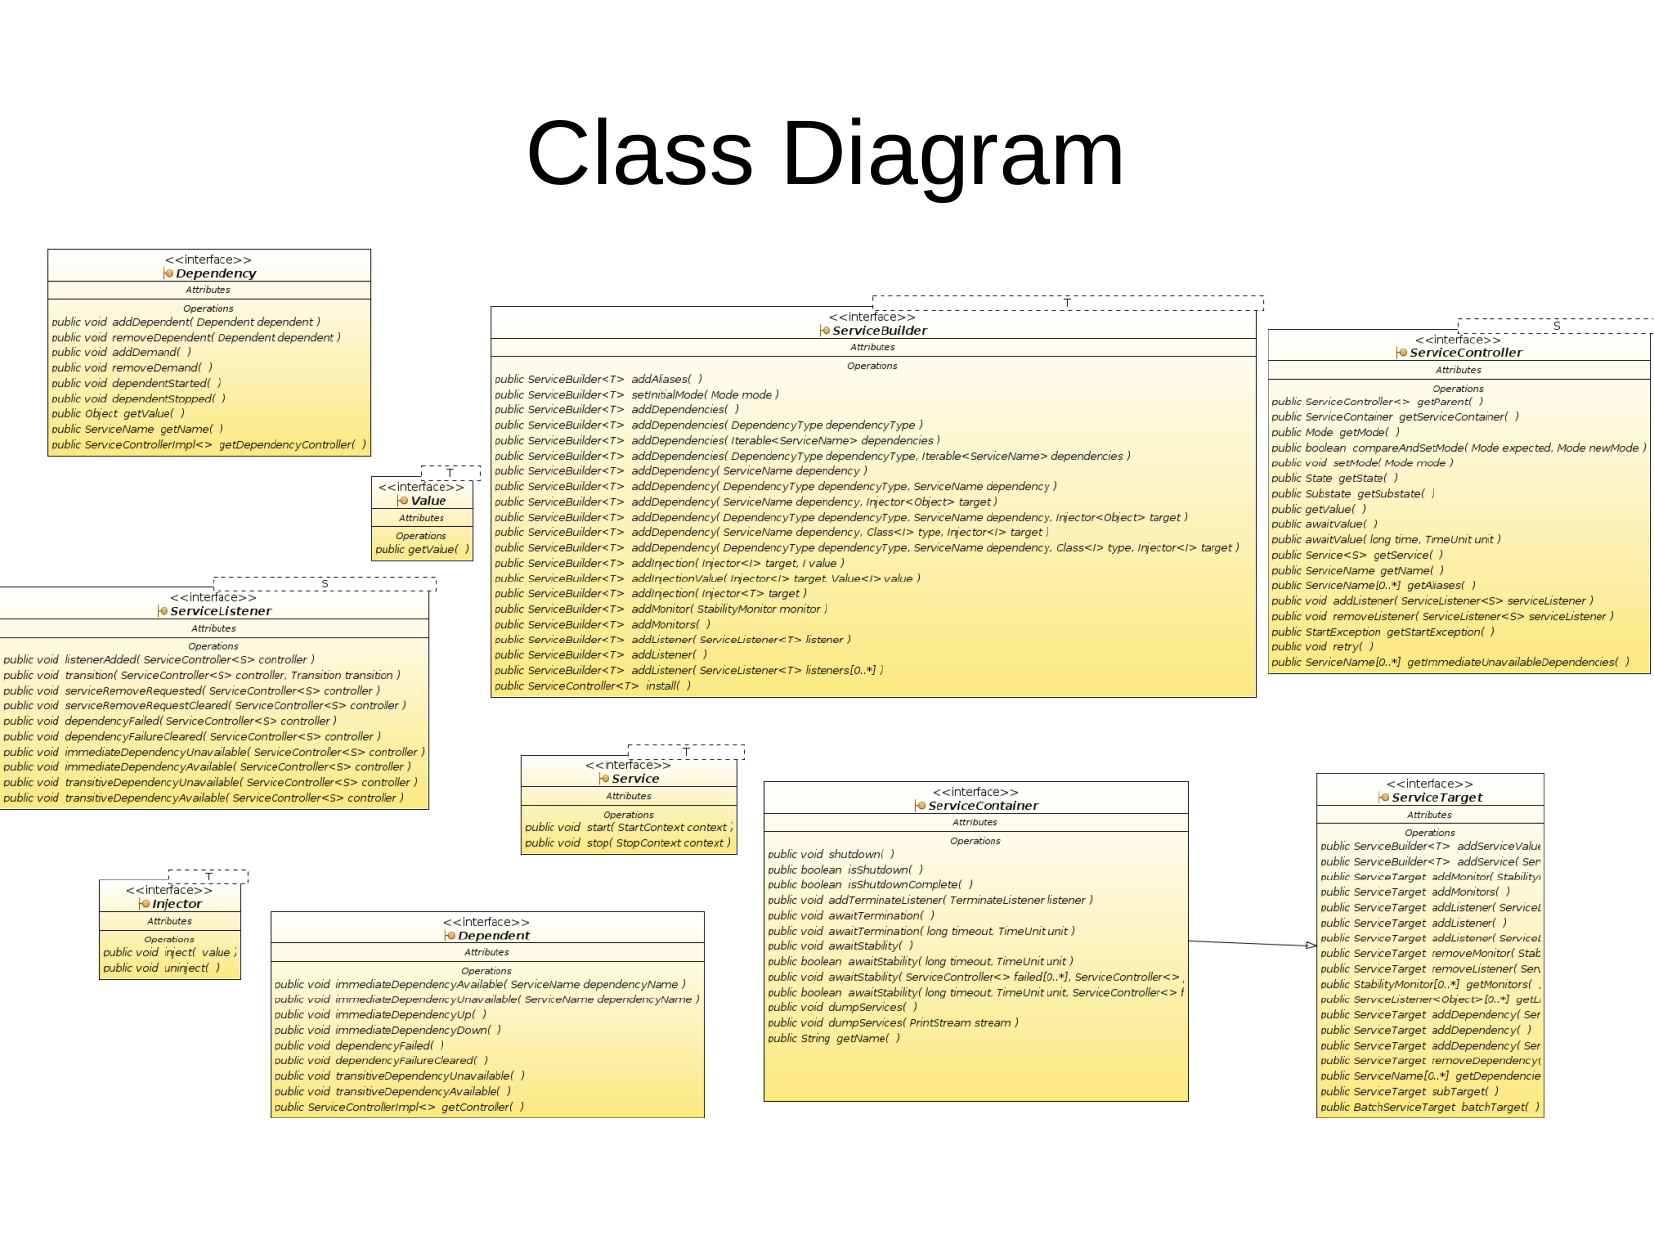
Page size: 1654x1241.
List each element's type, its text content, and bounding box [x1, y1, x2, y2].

picture [0, 224, 1654, 1118]
title Class Diagram [82, 49, 1571, 224]
